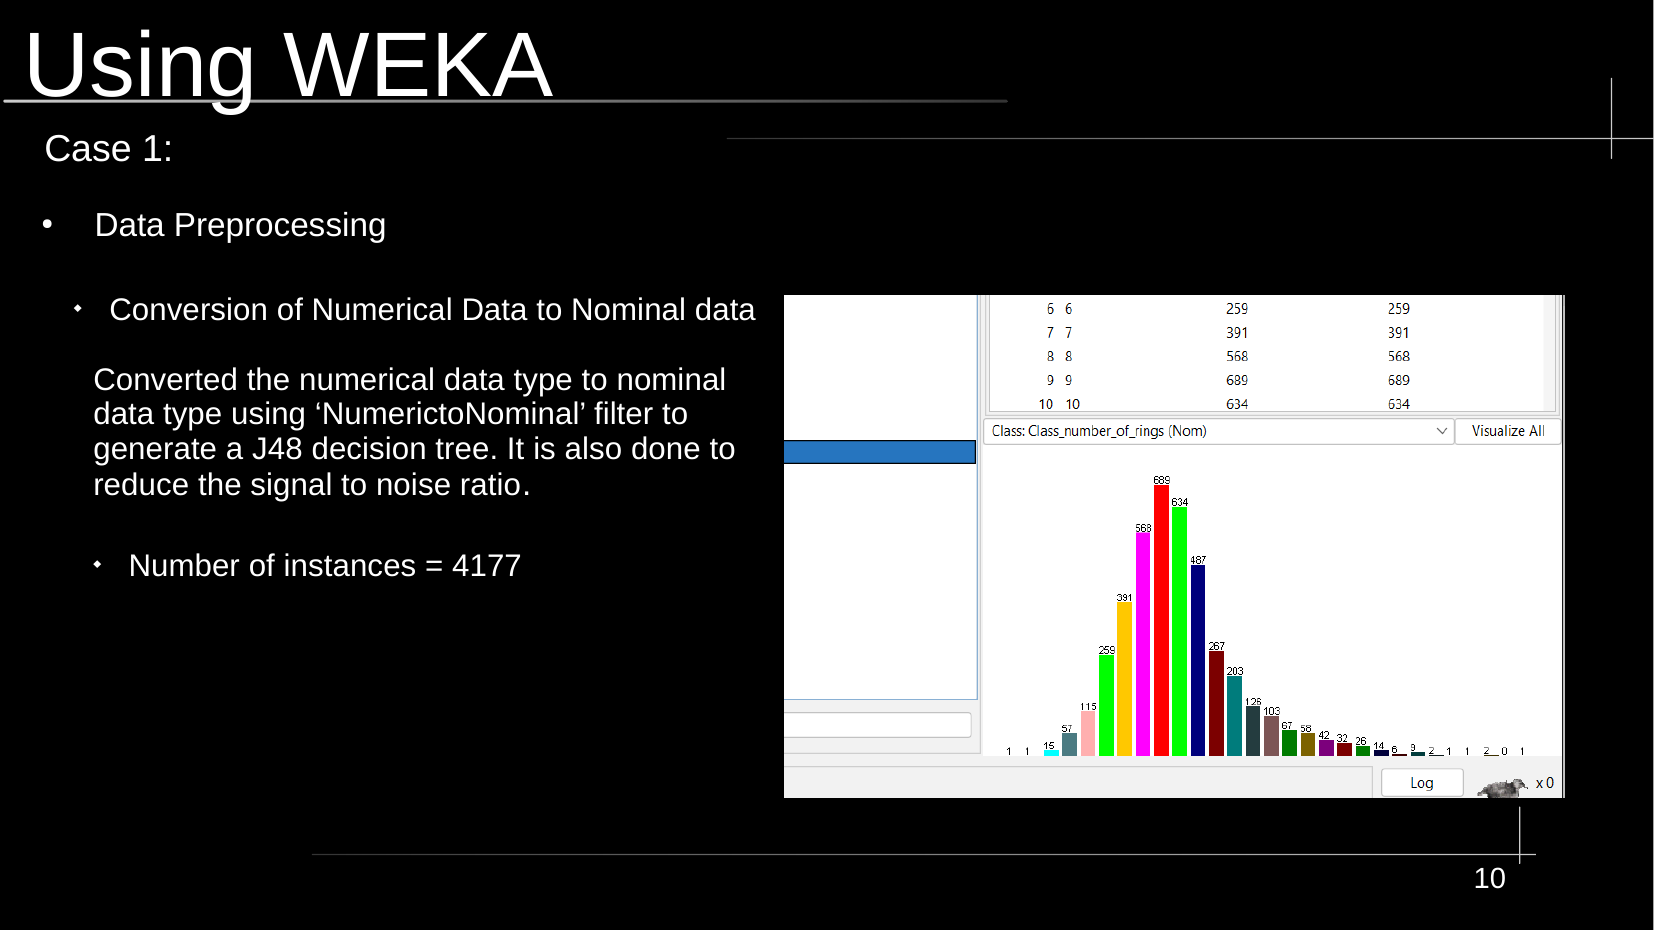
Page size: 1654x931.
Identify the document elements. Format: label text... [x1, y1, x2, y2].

text_box Conversion of Numerical Data to Nominal data [59, 284, 772, 334]
picture [784, 295, 1565, 798]
title Using WEKA [23, 11, 1589, 119]
text_box Converted the numerical data type to nominal data type using ‘NumerictoNominal’ filter to generate a J48 decision tree. It is also done to reduce the signal to noise ratio. [78, 354, 768, 532]
list Data Preprocessing [23, 206, 532, 285]
text_box Number of instances = 4177 [78, 541, 556, 591]
text_box Case 1: [29, 120, 189, 178]
